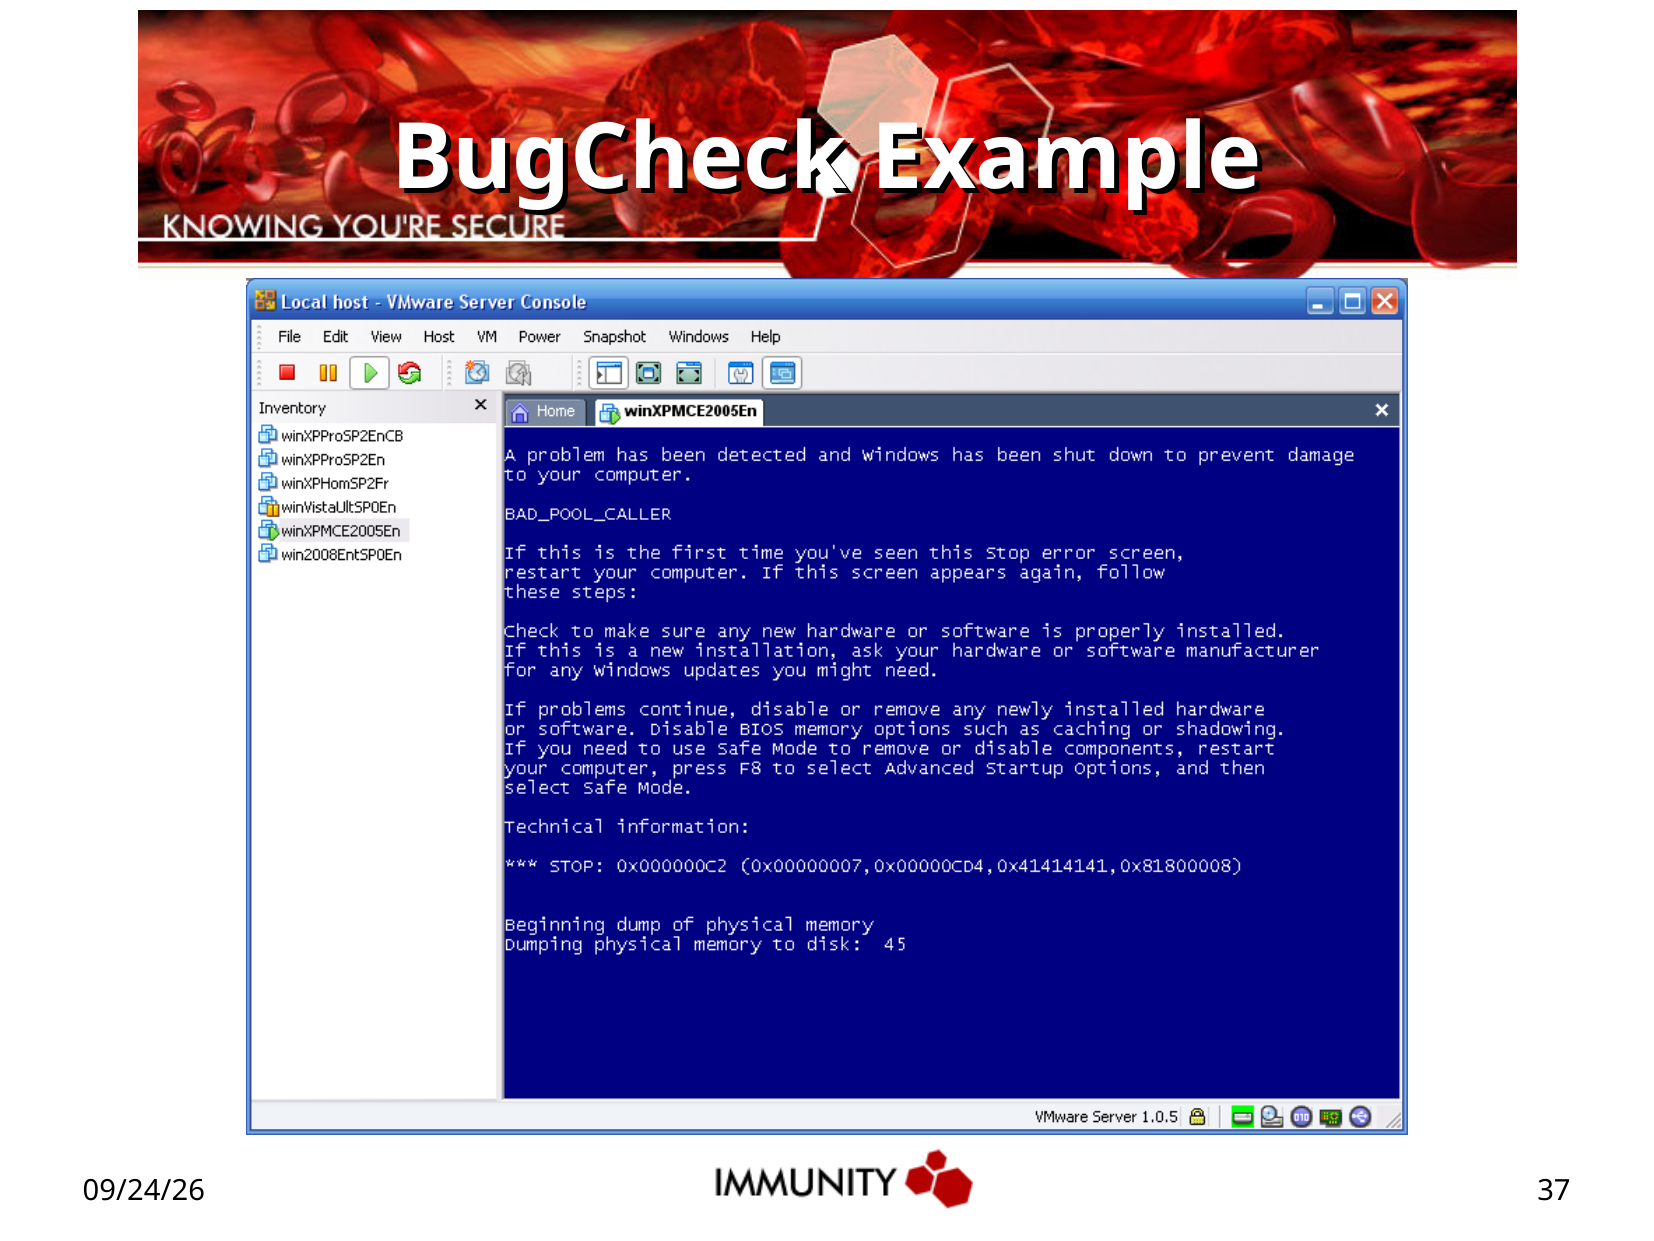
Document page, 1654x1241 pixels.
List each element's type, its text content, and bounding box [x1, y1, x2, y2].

picture [138, 10, 1517, 49]
title BugCheck Example [82, 49, 1571, 257]
picture [138, 257, 1517, 1235]
